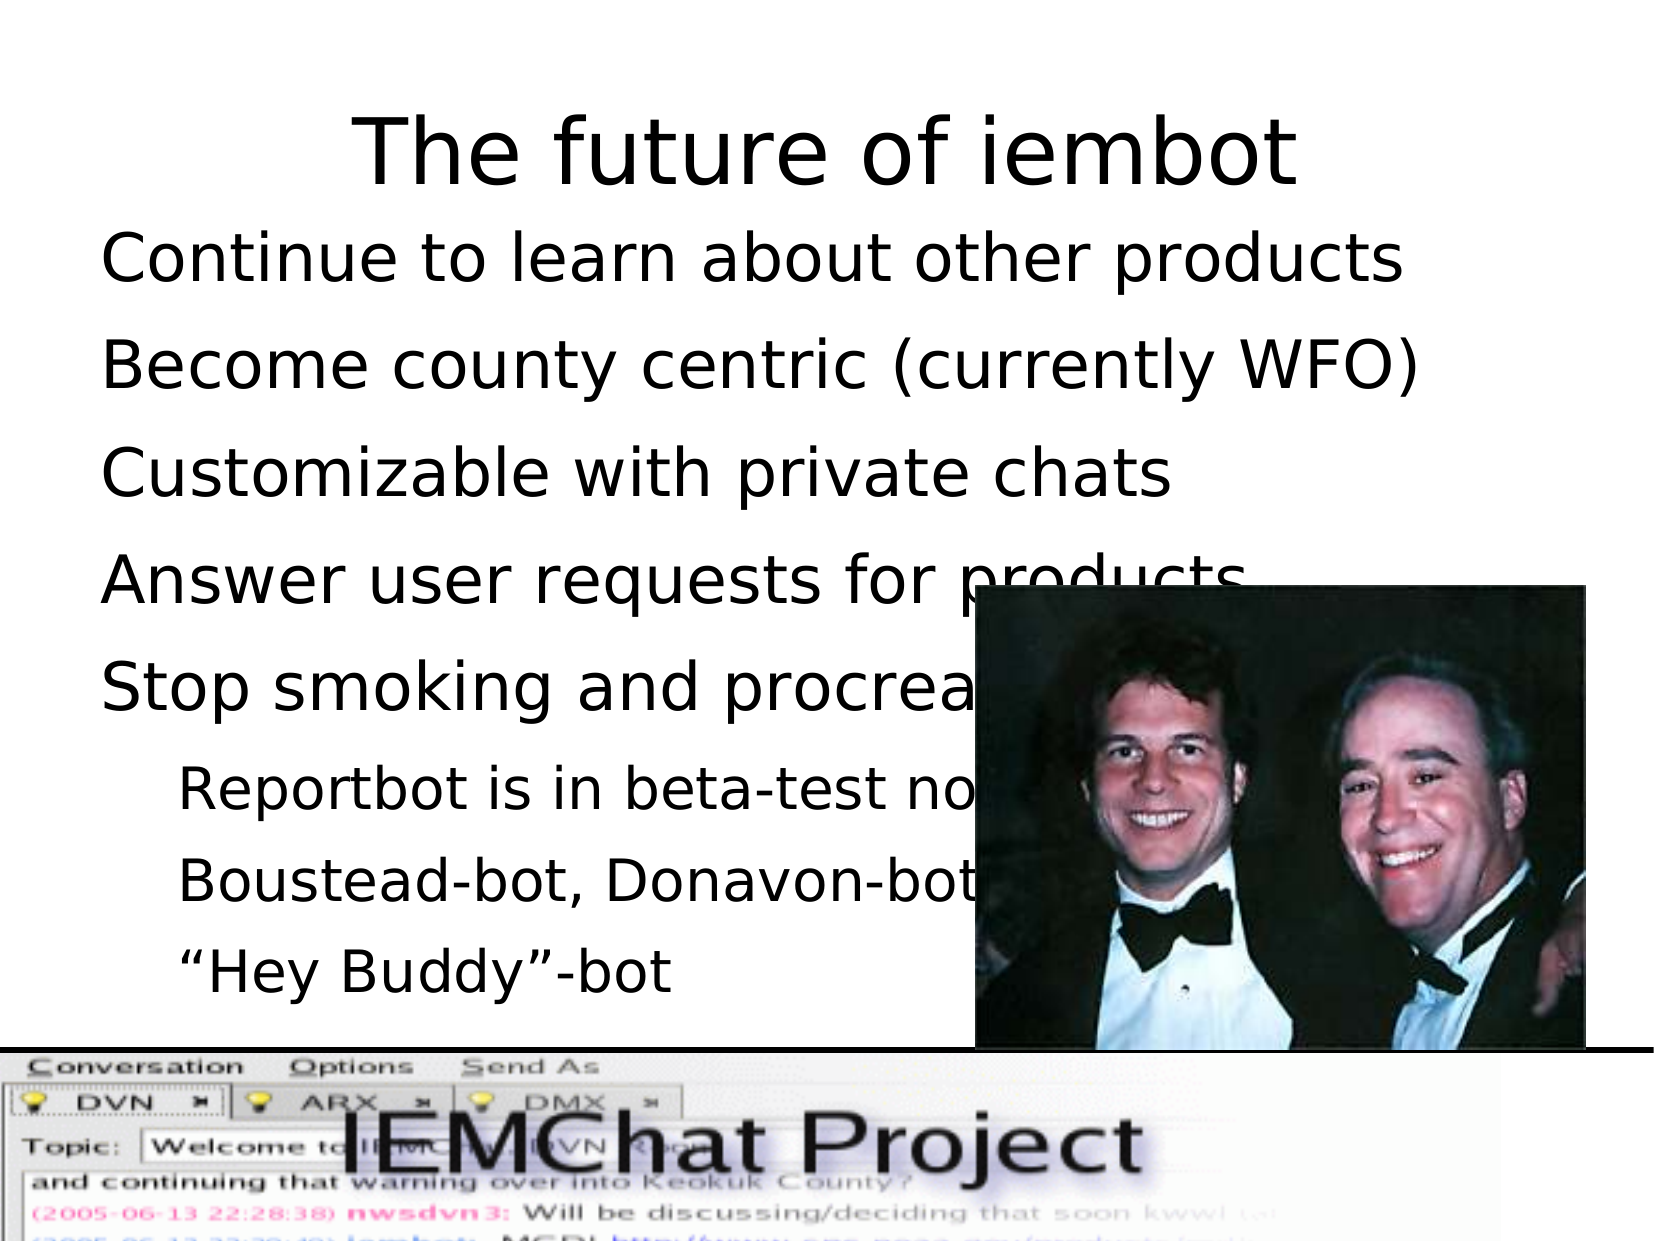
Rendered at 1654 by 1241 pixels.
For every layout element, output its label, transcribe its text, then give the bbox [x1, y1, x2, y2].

picture [0, 1053, 1501, 1241]
title The future of iembot [82, 49, 1571, 219]
list Continue to learn about other products Become county centric (currently WFO) Customizable with private chats Answer user requests for products Stop smoking and procreate Reportbot is in beta-test now Boustead-bot, Donavon-bot “Hey Buddy”-bot [82, 219, 1571, 1038]
picture [975, 585, 1586, 1051]
